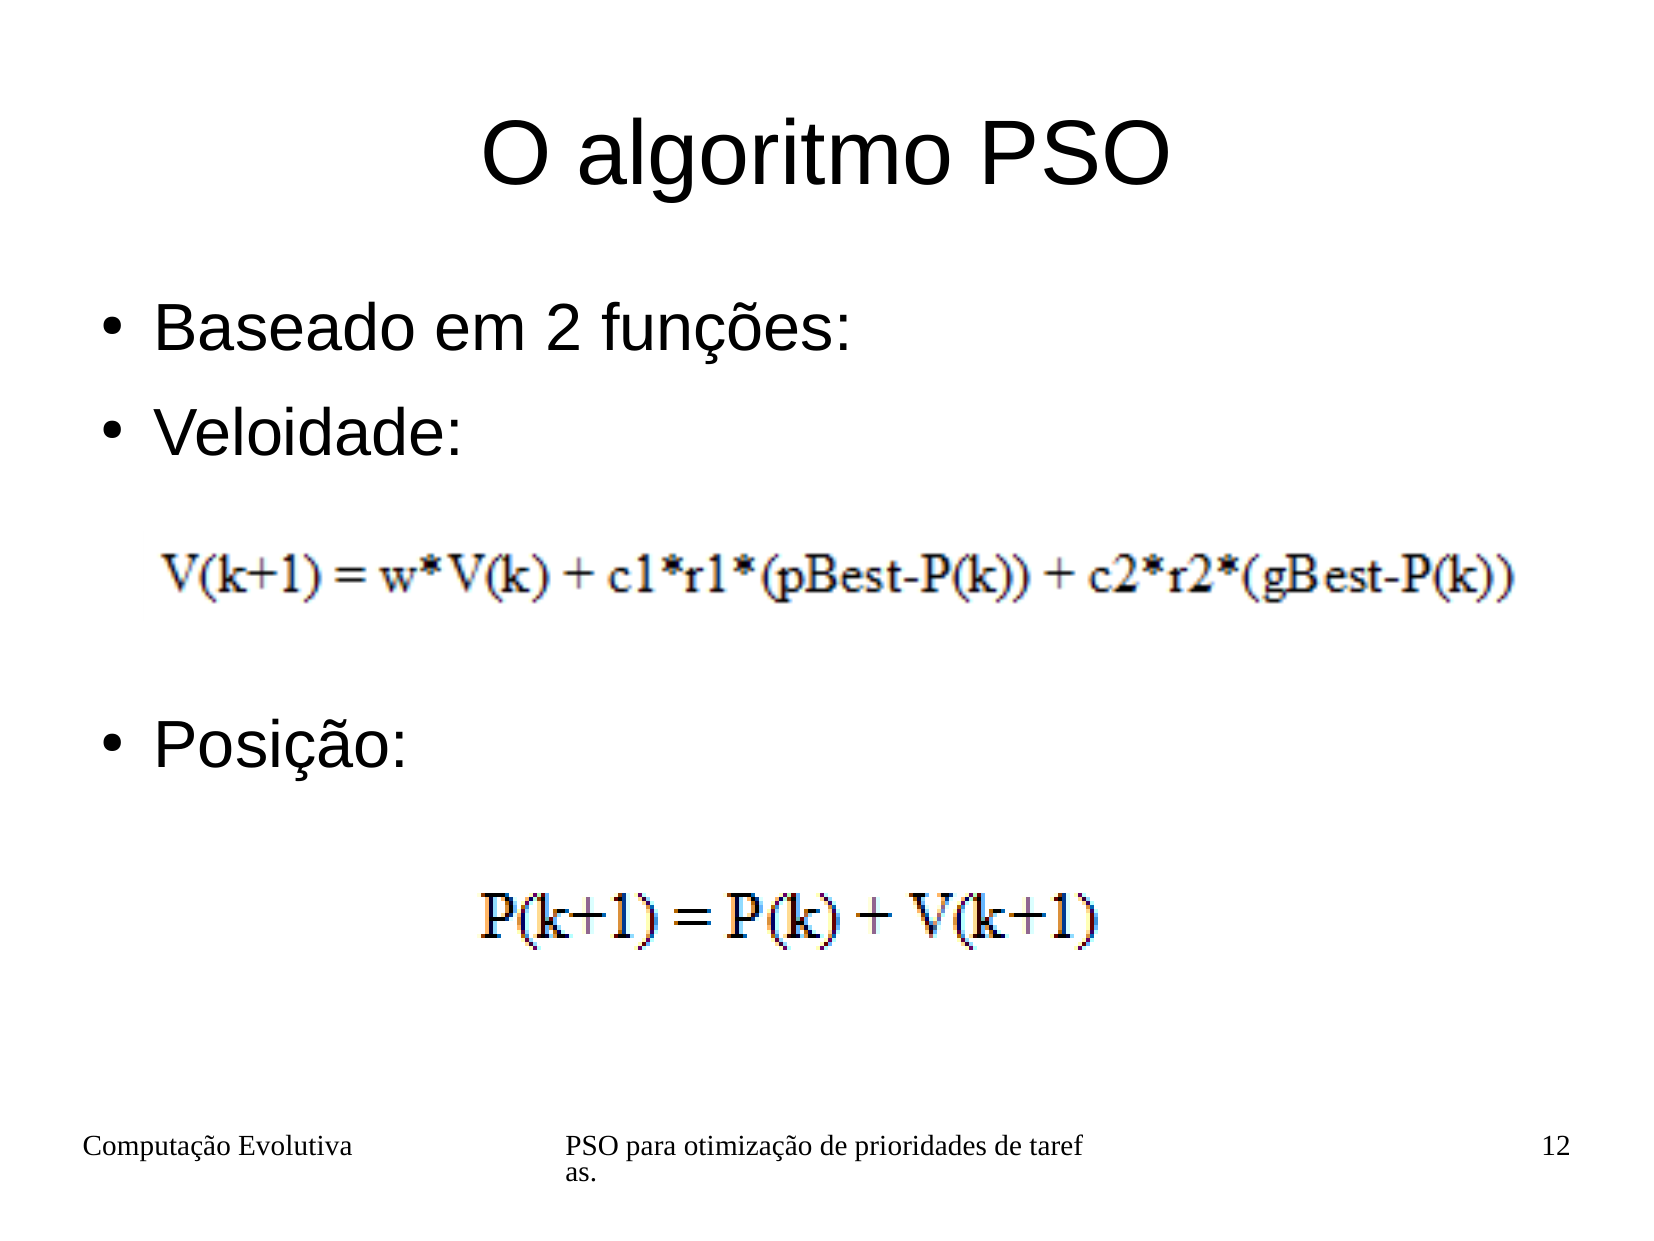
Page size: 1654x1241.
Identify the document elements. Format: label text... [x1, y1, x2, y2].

title O algoritmo PSO [82, 56, 1571, 250]
picture [465, 885, 1123, 975]
list Baseado em 2 funções: Veloidade: Posição: [82, 290, 1571, 1094]
picture [142, 531, 1536, 621]
